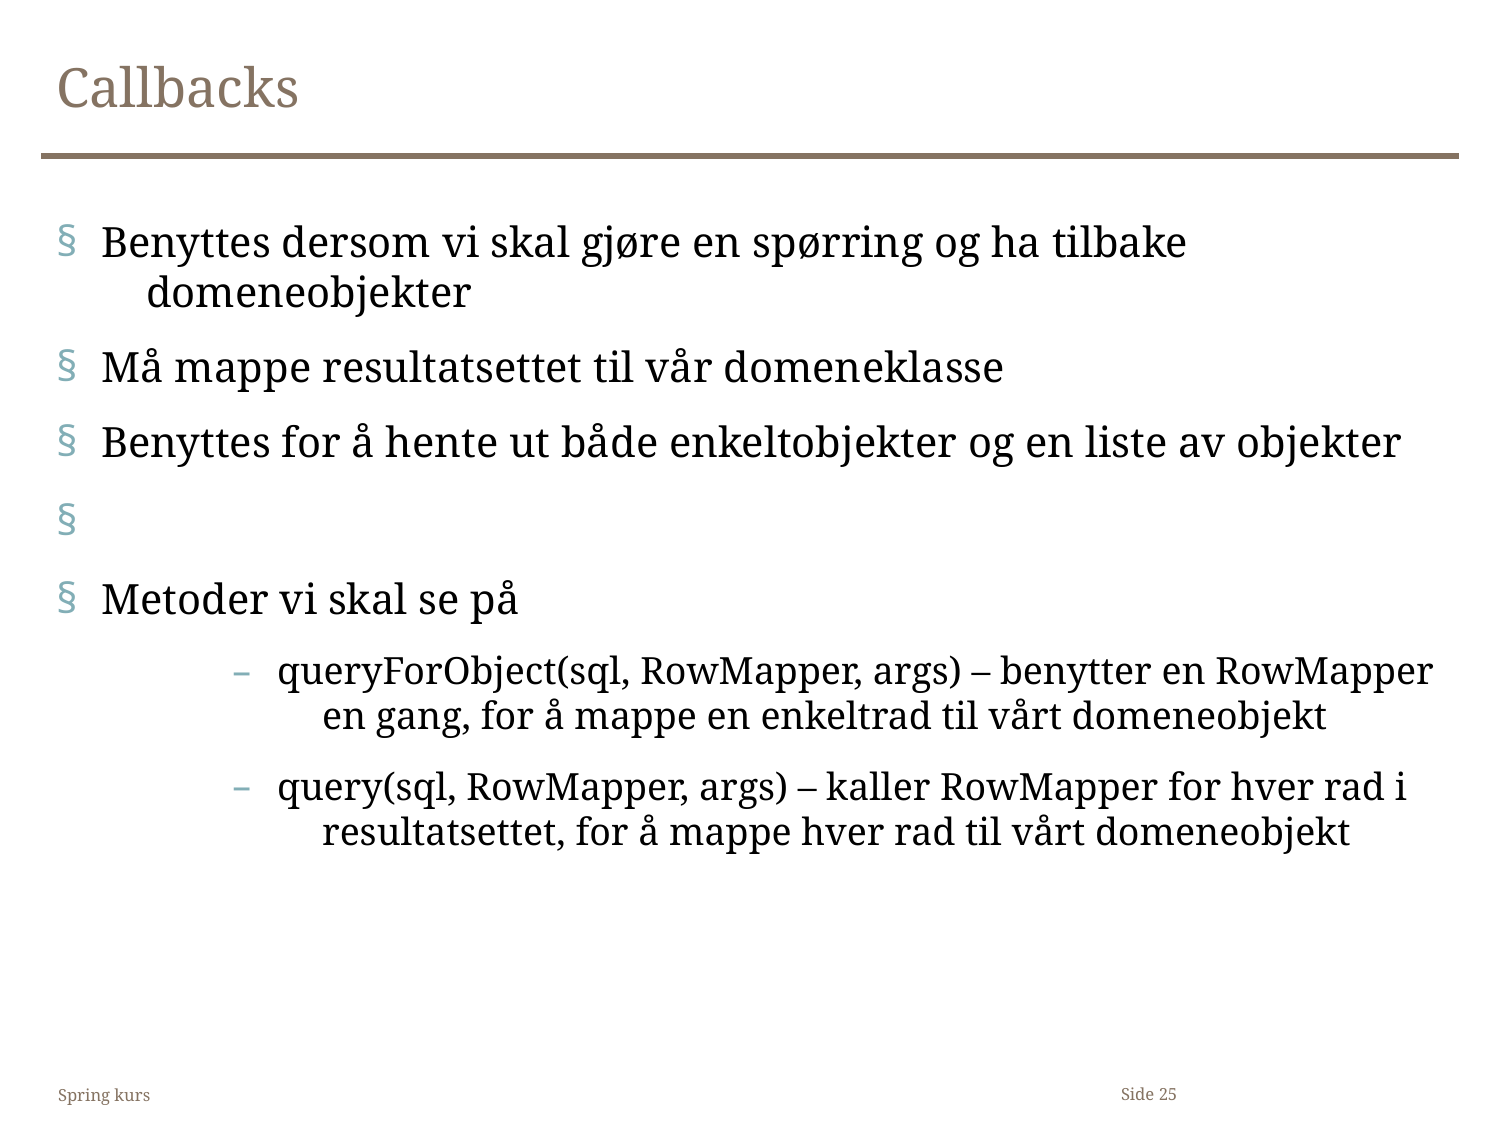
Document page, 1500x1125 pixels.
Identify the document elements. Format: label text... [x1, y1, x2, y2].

text_box Spring kurs [43, 1065, 751, 1125]
list Benyttes dersom vi skal gjøre en spørring og ha tilbake domeneobjekter Må mappe resultatsettet til vår domeneklasse Benyttes for å hente ut både enkeltobjekter og en liste av objekter Metoder vi skal se på queryForObject(sql, RowMapper, args) – benytter en RowMapper en gang, for å mappe en enkeltrad til vårt domeneobjekt query(sql, RowMapper, args) – kaller RowMapper for hver rad i resultatsettet, for å mappe hver rad til vårt domeneobjekt [41, 208, 1455, 1005]
title Callbacks [40, 27, 1459, 146]
text_box Side <number> [1105, 1065, 1457, 1125]
